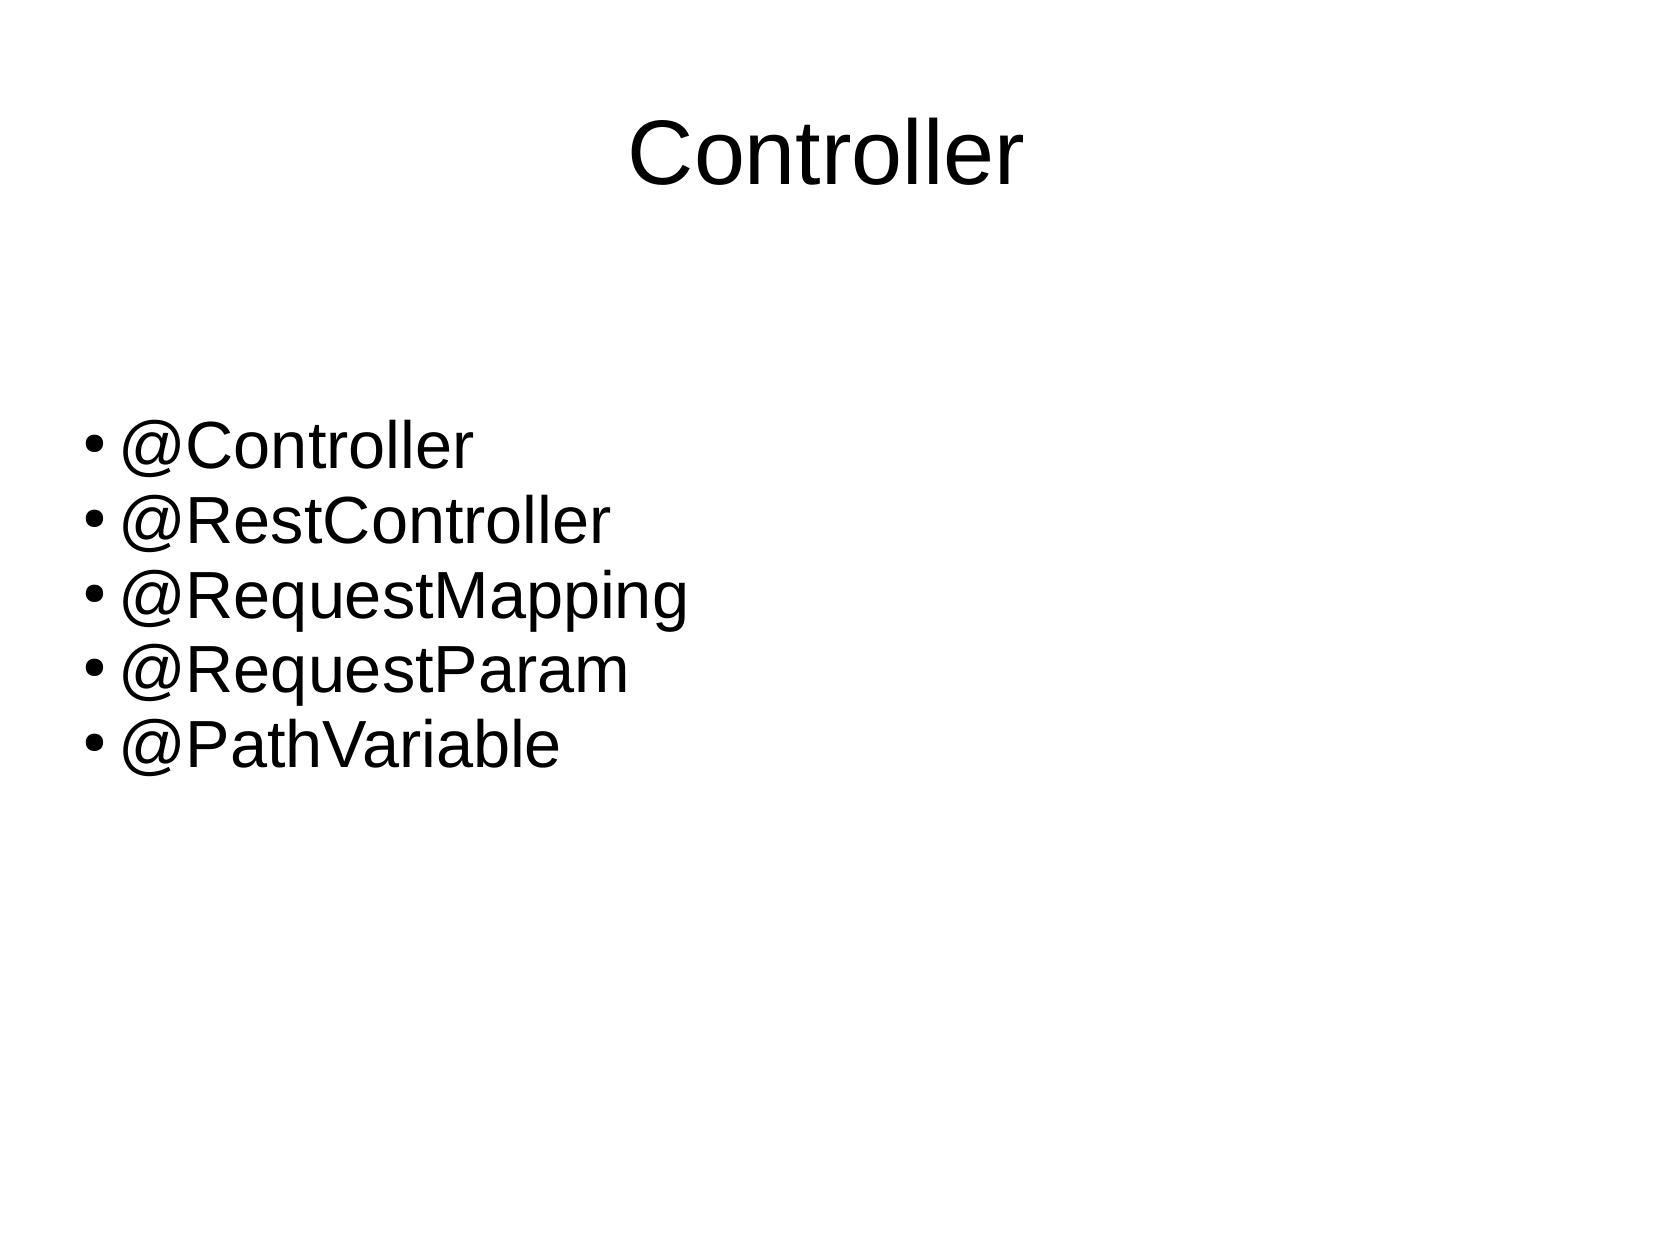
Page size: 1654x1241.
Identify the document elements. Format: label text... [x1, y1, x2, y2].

subtitle @Controller @RestController @RequestMapping @RequestParam @PathVariable [82, 290, 1571, 901]
title Controller [82, 49, 1571, 257]
